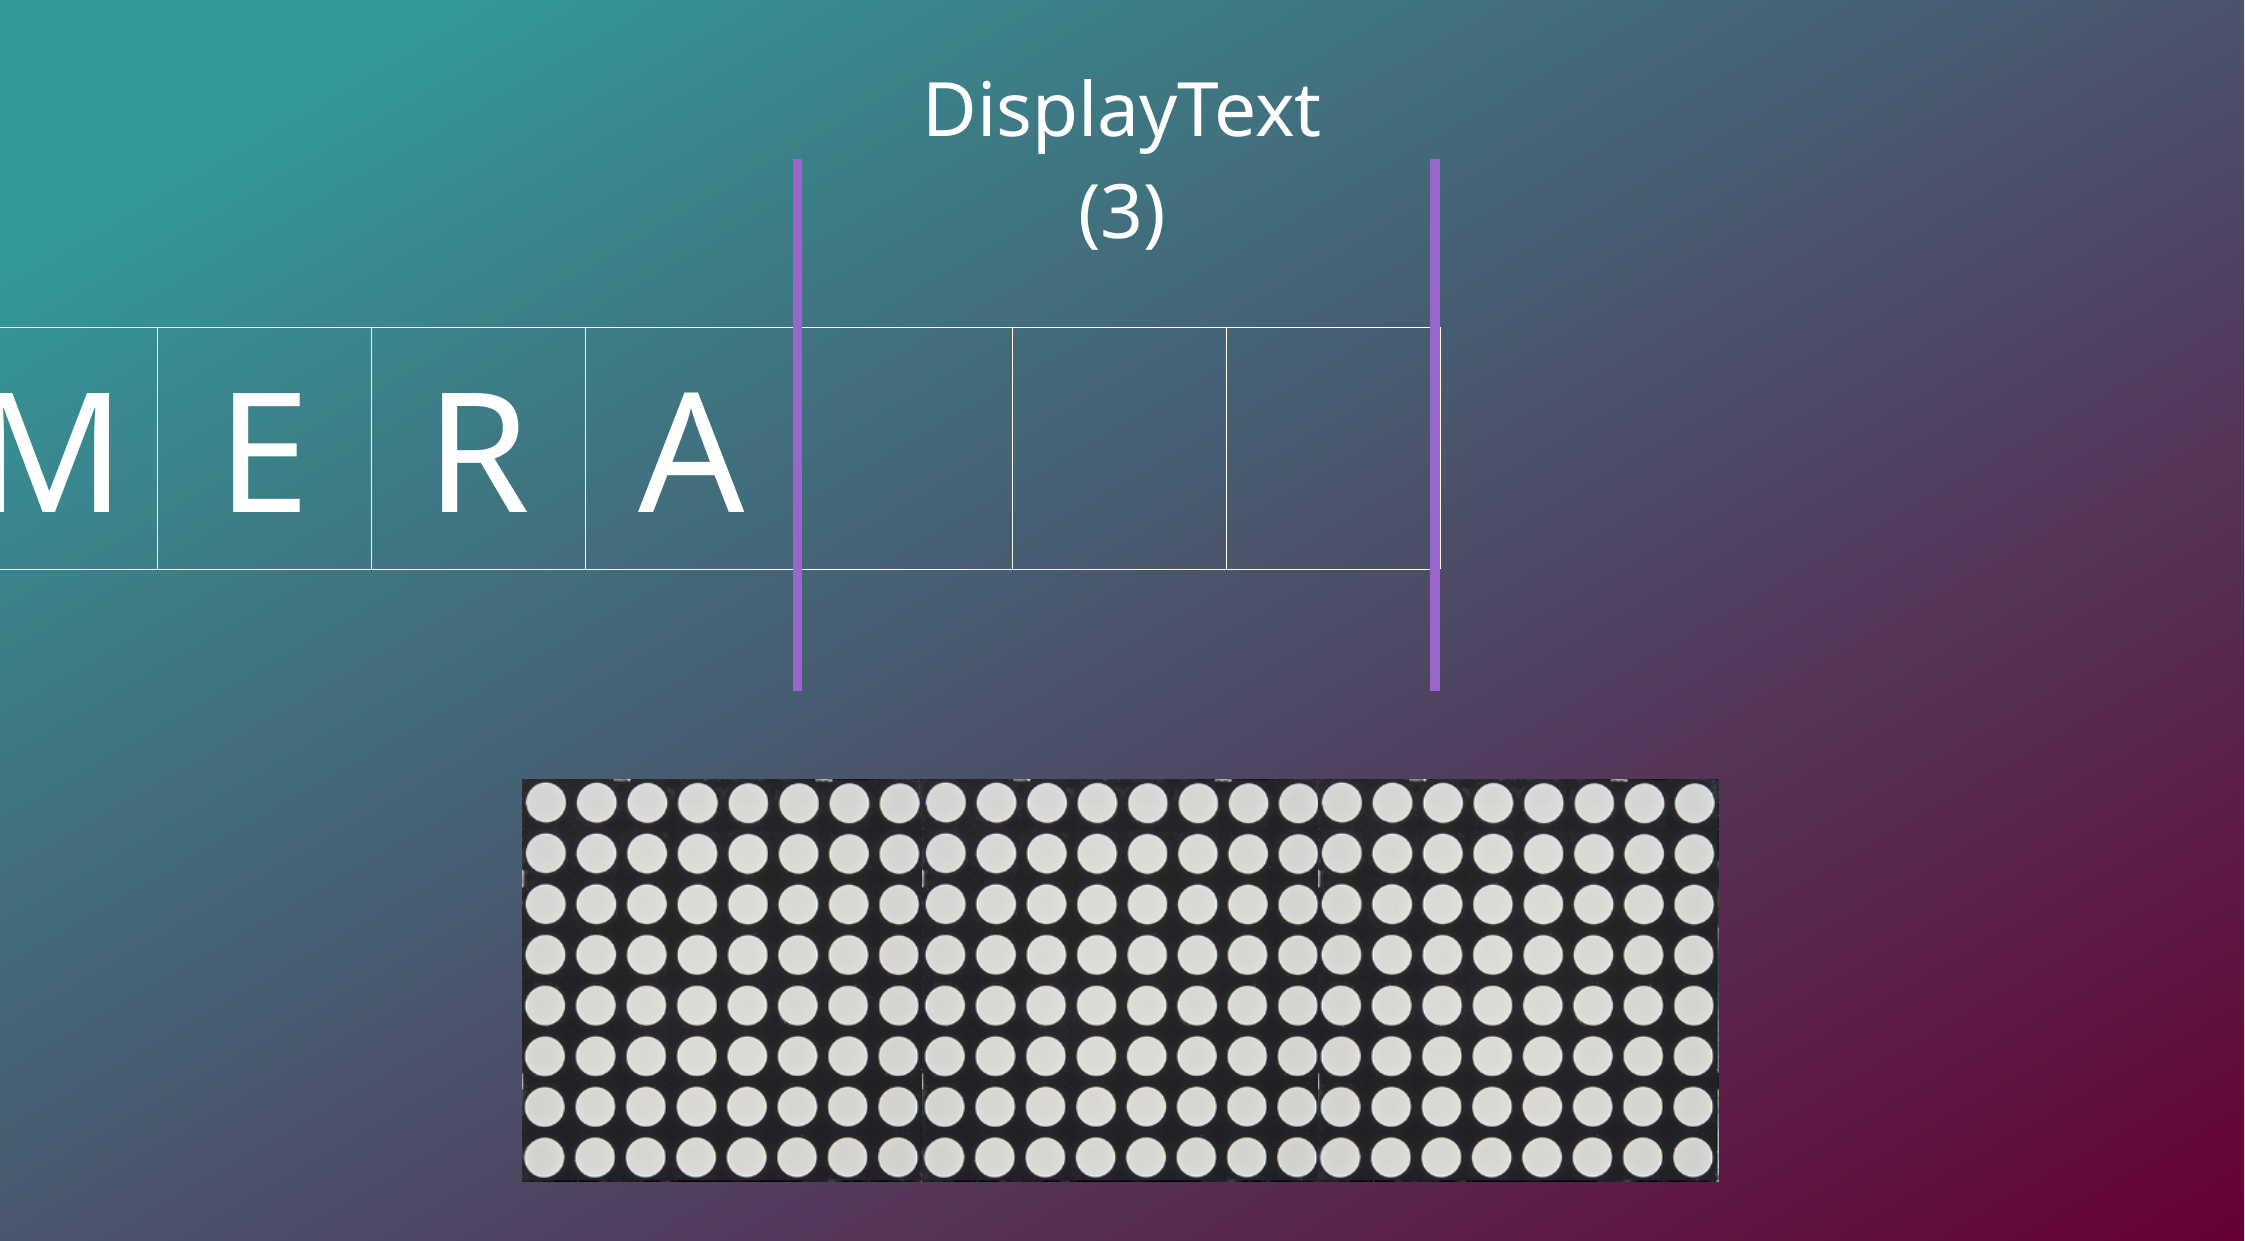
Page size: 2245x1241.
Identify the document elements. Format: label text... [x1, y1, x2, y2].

table_header A [586, 328, 793, 569]
table_header [1227, 328, 1430, 569]
table_header R [372, 328, 585, 569]
picture [522, 779, 1719, 1182]
table_header E [158, 328, 371, 569]
table_header [802, 328, 1012, 569]
table_header [1013, 328, 1226, 569]
text_box DisplayText (3) [856, 49, 1388, 166]
table_header M [0, 328, 157, 569]
